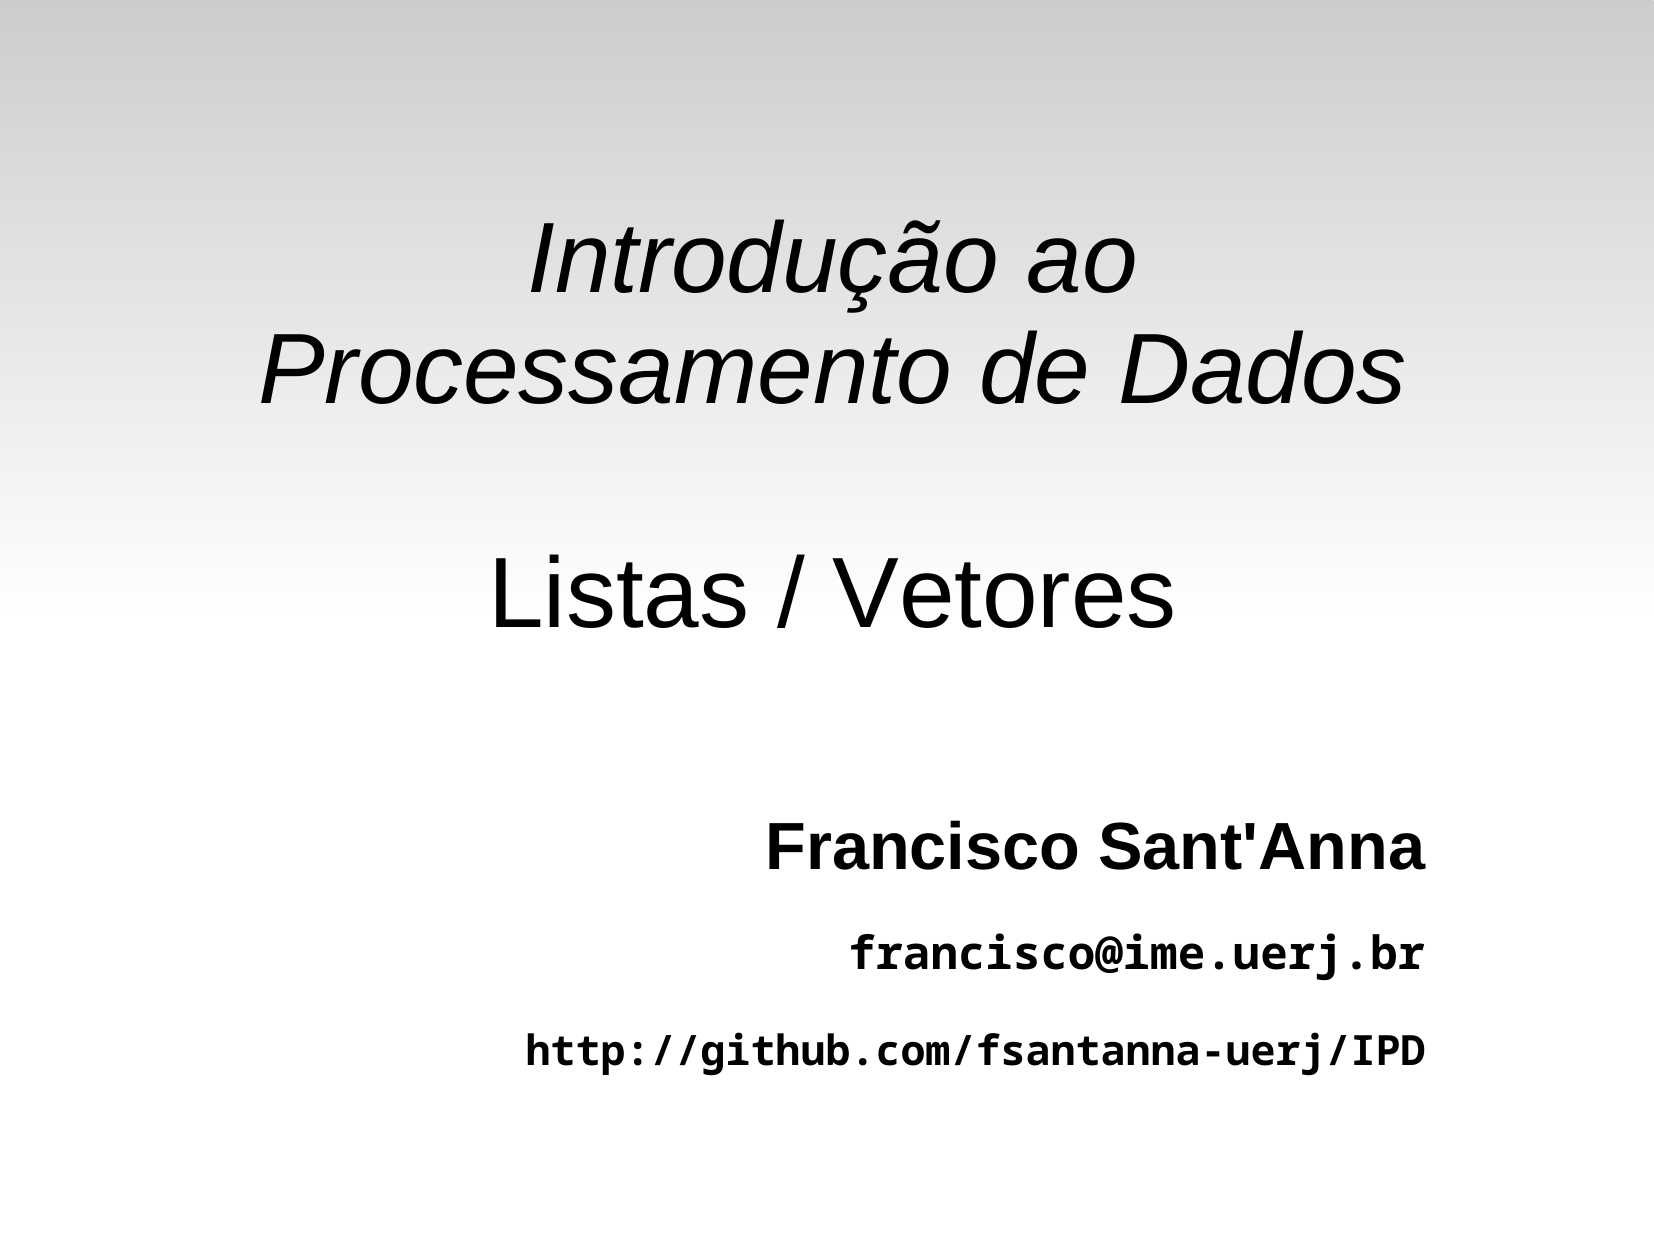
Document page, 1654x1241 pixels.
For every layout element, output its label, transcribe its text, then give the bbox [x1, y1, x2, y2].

text_box Francisco Sant'Anna francisco@ime.uerj.br http://github.com/fsantanna-uerj/IPD [510, 801, 1450, 1084]
subtitle Introdução ao Processamento de Dados Listas / Vetores [88, 201, 1577, 649]
